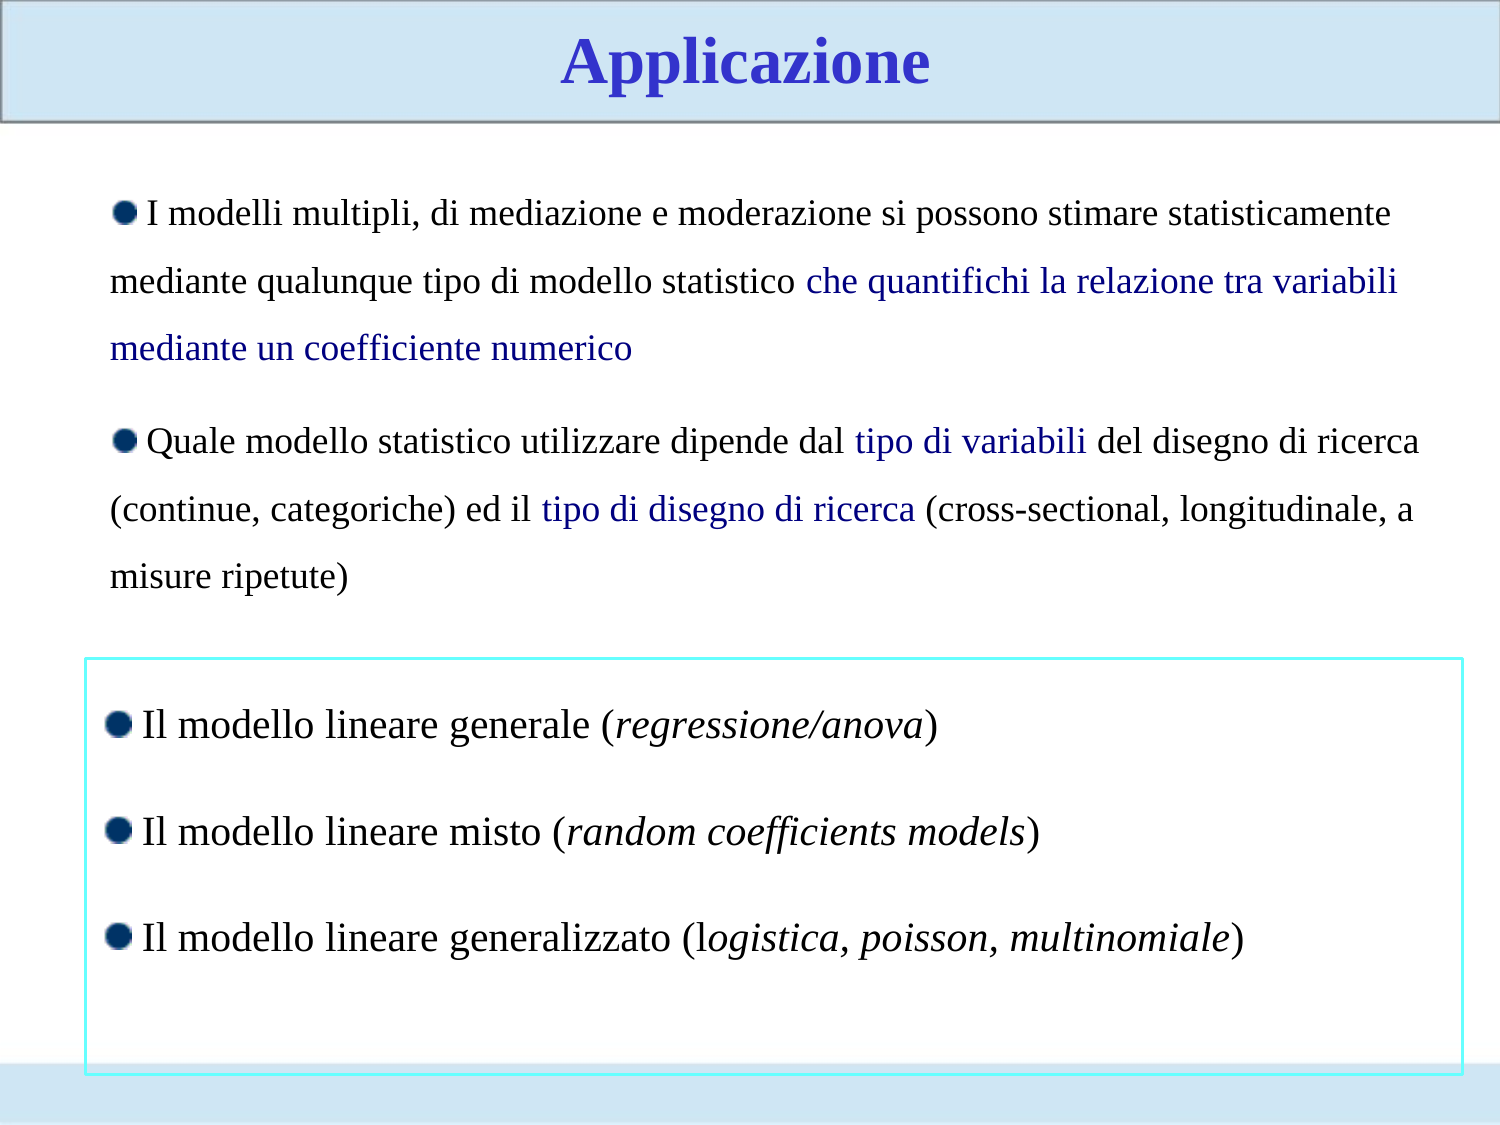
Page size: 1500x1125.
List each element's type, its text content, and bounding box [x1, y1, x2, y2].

picture [0, 0, 1500, 1125]
text_box I modelli multipli, di mediazione e moderazione si possono stimare statisticamente mediante qualunque tipo di modello statistico che quantifichi la relazione tra variabili mediante un coefficiente numerico Quale modello statistico utilizzare dipende dal tipo di variabili del disegno di ricerca (continue, categoriche) ed il tipo di disegno di ricerca (cross-sectional, longitudinale, a misure ripetute) [95, 157, 1463, 605]
title Applicazione [214, 9, 1278, 105]
text_box Il modello lineare generale (regressione/anova) Il modello lineare misto (random coefficients models) Il modello lineare generalizzato (logistica, poisson, multinomiale) [85, 658, 1463, 1075]
